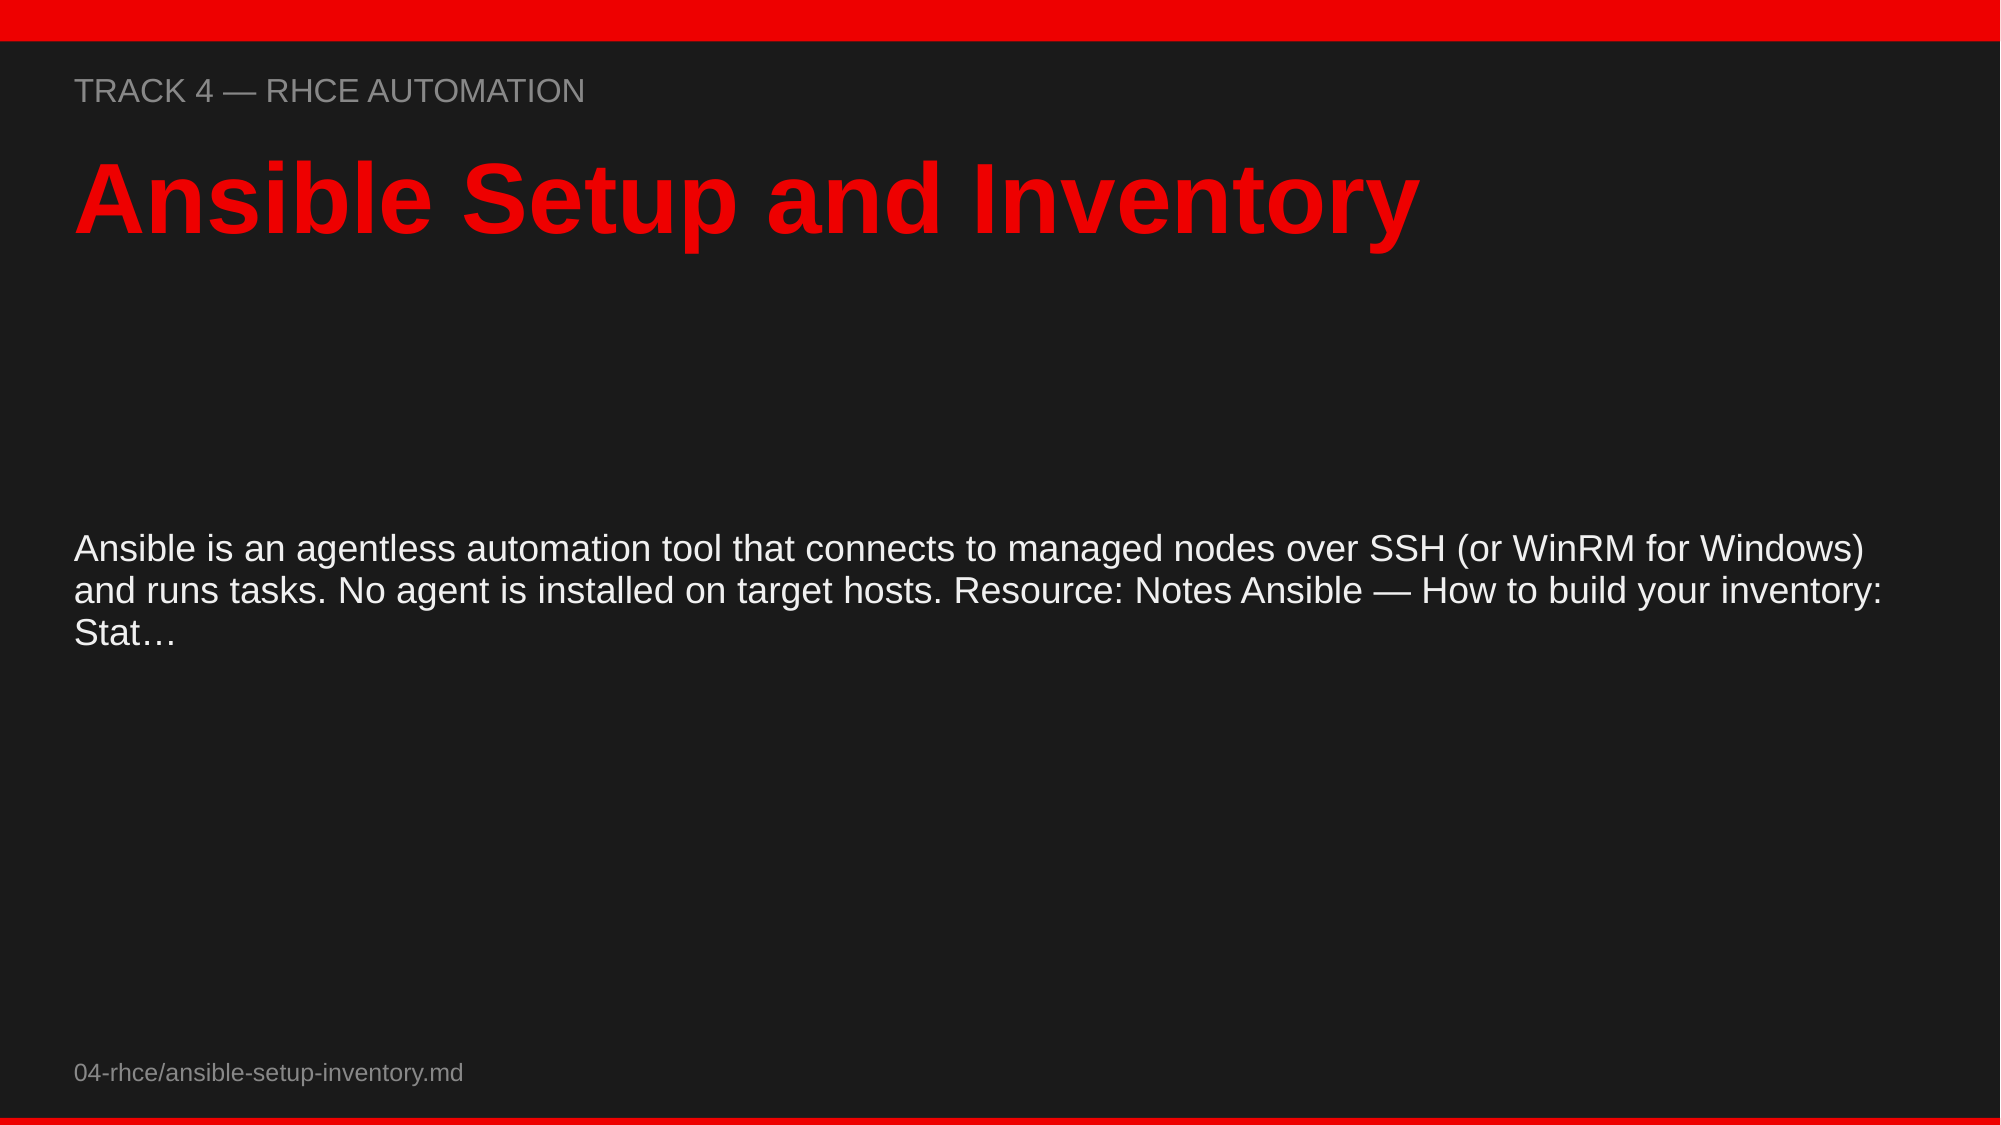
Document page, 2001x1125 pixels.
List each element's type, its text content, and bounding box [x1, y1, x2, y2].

text_box Ansible Setup and Inventory [59, 135, 1942, 461]
text_box [0, 0, 2001, 42]
text_box [0, 1117, 2001, 1125]
text_box 04-rhce/ansible-setup-inventory.md [59, 1051, 1942, 1093]
text_box Ansible is an agentless automation tool that connects to managed nodes over SSH (or WinRM for Windows) and runs tasks. No agent is installed on target hosts. Resource: Notes Ansible — How to build your inventory: Stat… [59, 519, 1942, 727]
text_box TRACK 4 — RHCE AUTOMATION [59, 64, 1942, 119]
